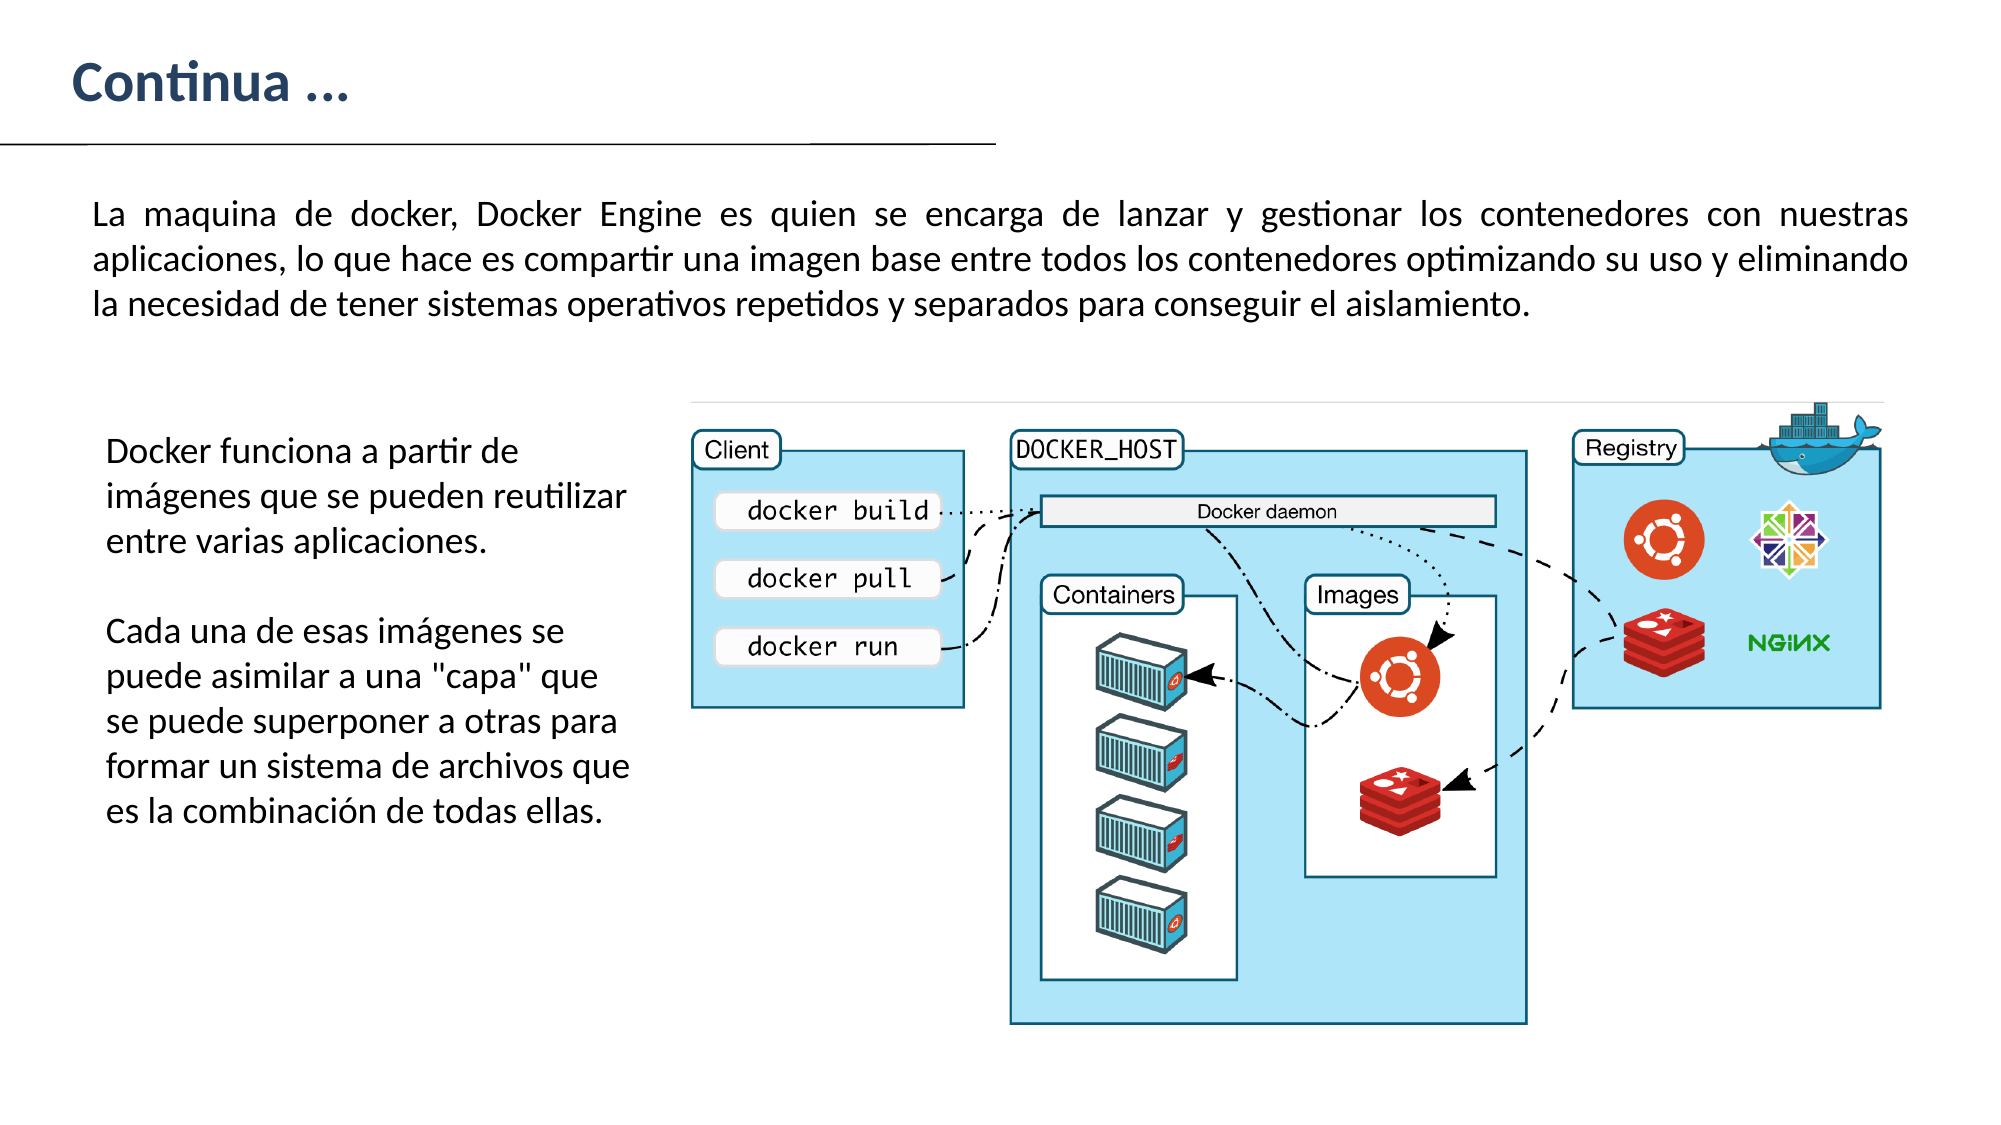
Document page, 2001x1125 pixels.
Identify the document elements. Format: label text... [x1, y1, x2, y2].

text_box Continua ... [57, 35, 1772, 121]
picture [695, 432, 779, 467]
text_box Docker funciona a partir de imágenes que se pueden reutilizar entre varias aplicaciones. Cada una de esas imágenes se puede asimilar a una "capa" que se puede superponer a otras para formar un sistema de archivos que es la combinación de todas ellas. [91, 419, 650, 884]
picture [694, 452, 962, 706]
picture [691, 401, 1884, 1028]
text_box La maquina de docker, Docker Engine es quien se encarga de lanzar y gestionar los contenedores con nuestras aplicaciones, lo que hace es compartir una imagen base entre todos los contenedores optimizando su uso y eliminando la necesidad de tener sistemas operativos repetidos y separados para conseguir el aislamiento. [77, 182, 1937, 332]
